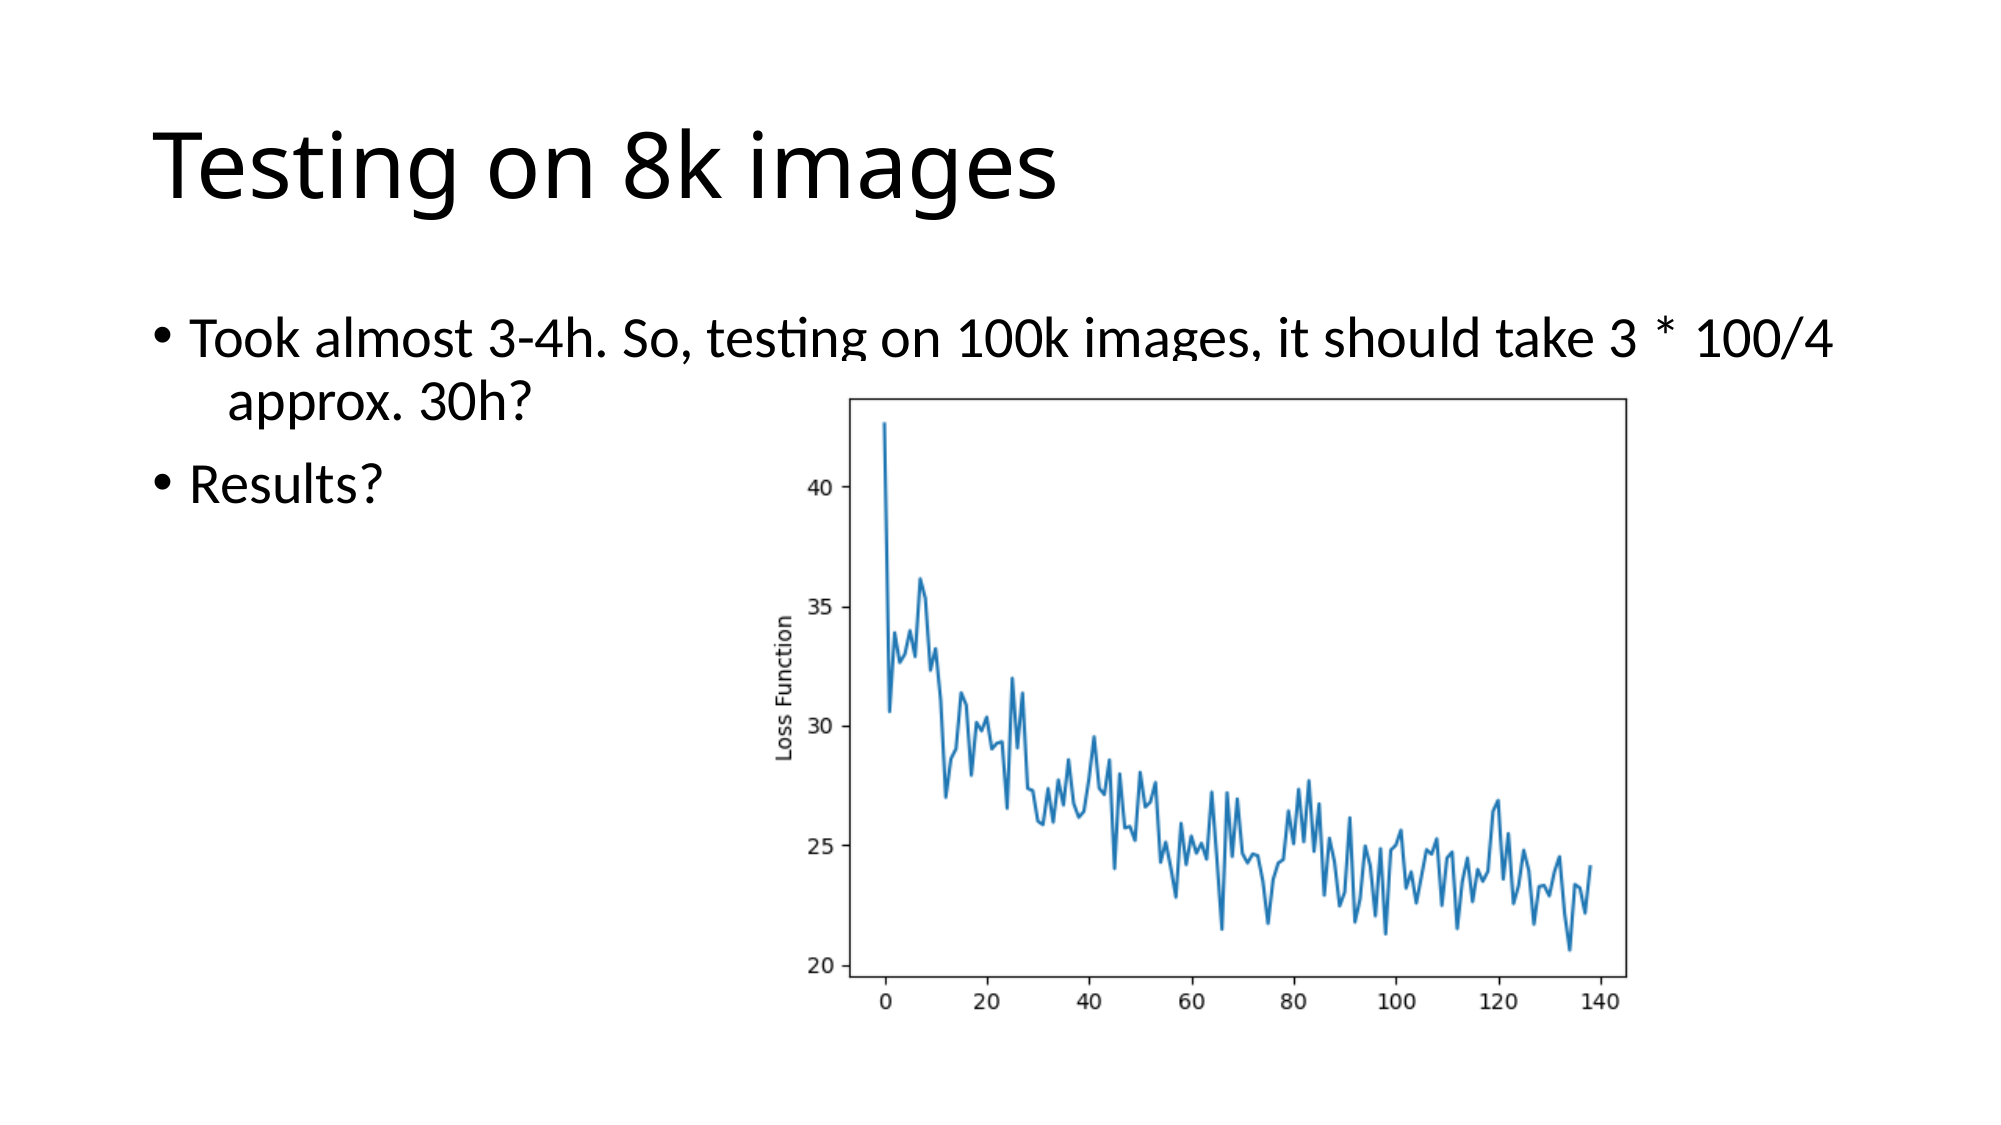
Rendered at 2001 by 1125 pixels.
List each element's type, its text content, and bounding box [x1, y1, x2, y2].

title Testing on 8k images [137, 59, 1863, 278]
list Took almost 3-4h. So, testing on 100k images, it should take 3 * 100/4 approx. 30h? Results? [137, 299, 1863, 1014]
picture [743, 361, 1679, 1036]
